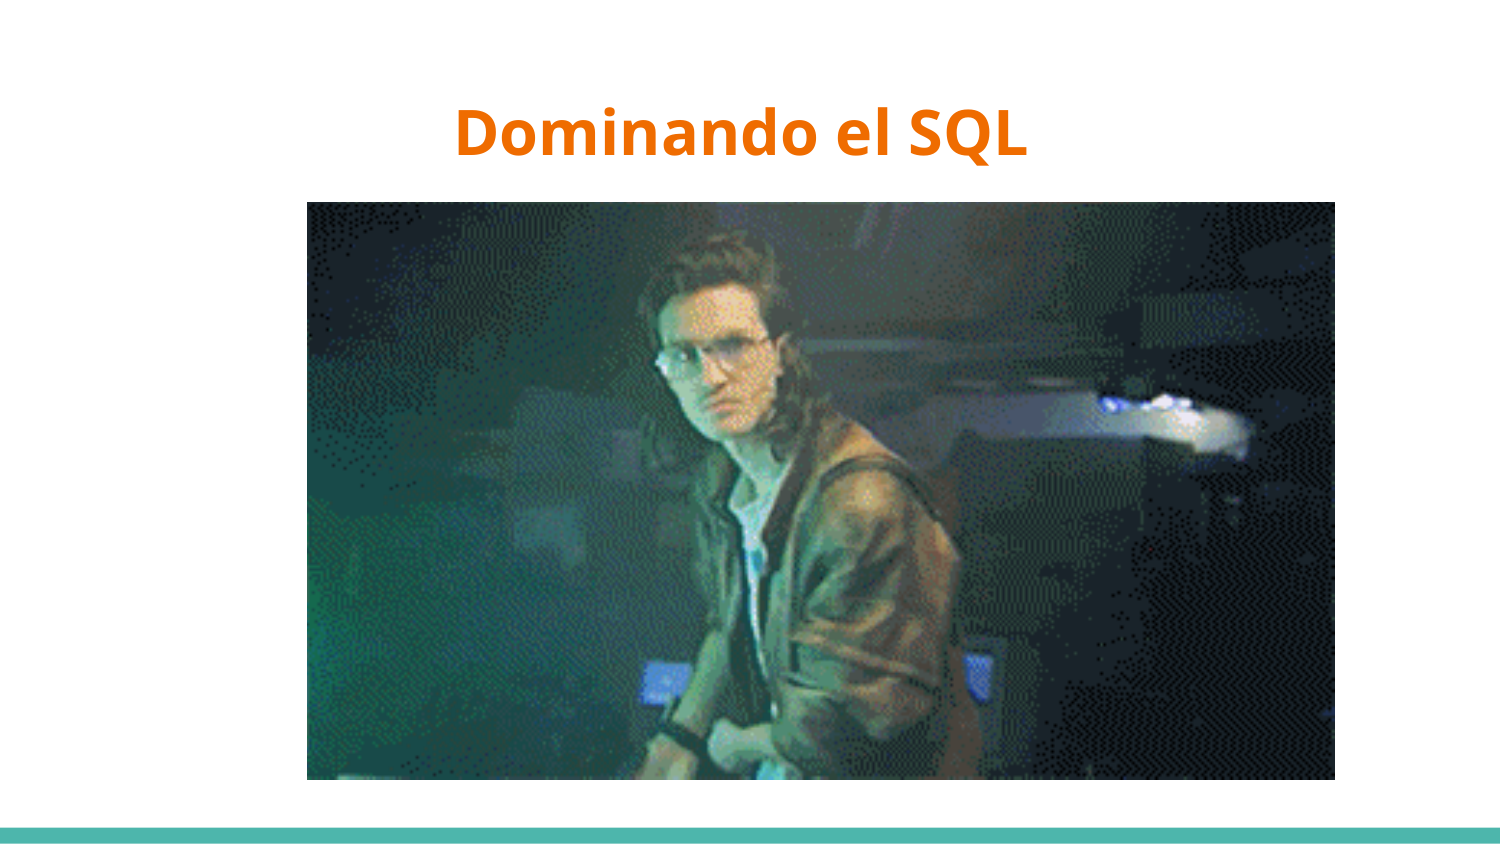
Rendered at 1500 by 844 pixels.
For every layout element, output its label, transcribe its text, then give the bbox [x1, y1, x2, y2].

picture [307, 202, 1335, 780]
title Dominando el SQL [51, 72, 1449, 189]
